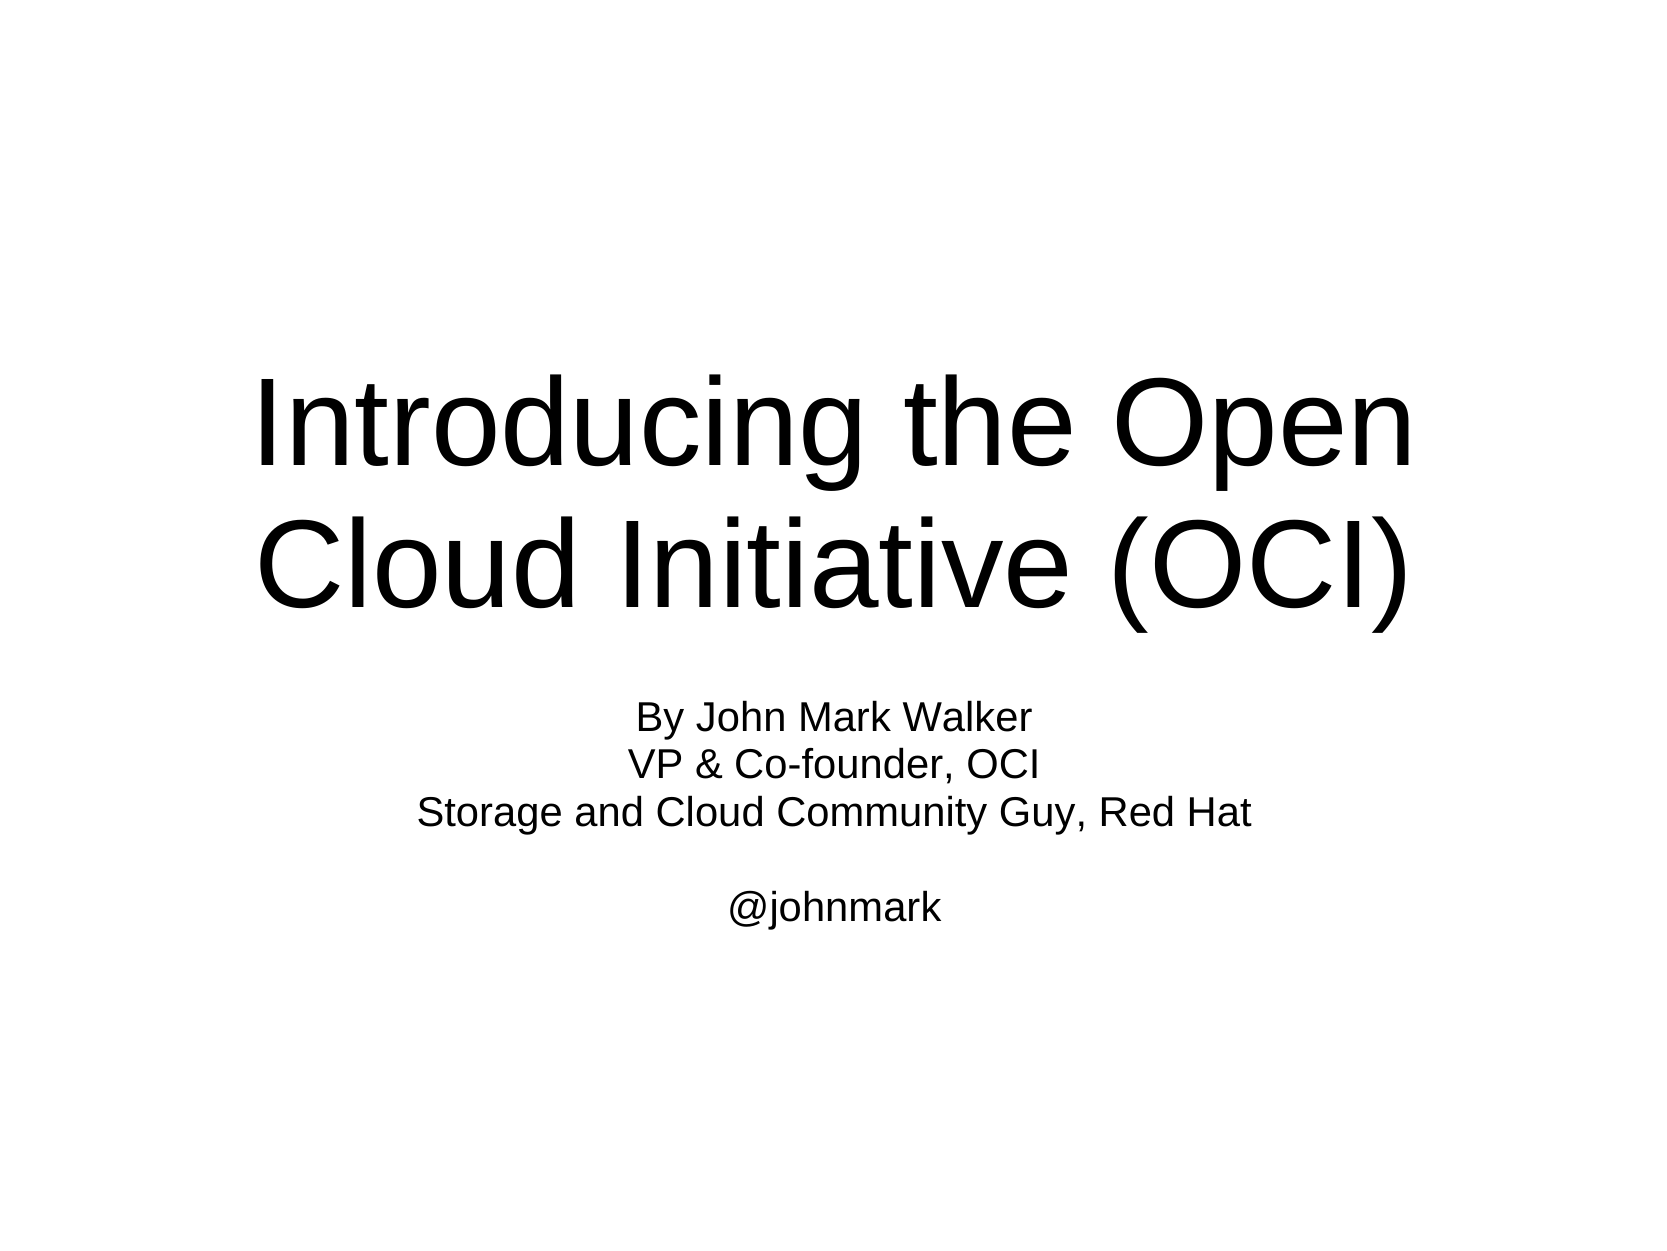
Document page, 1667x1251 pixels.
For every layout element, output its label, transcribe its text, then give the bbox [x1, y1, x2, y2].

text_box Introducing the Open Cloud Initiative (OCI) By John Mark Walker VP & Co-founder, OCI Storage and Cloud Community Guy, Red Hat @johnmark [74, 351, 1594, 931]
